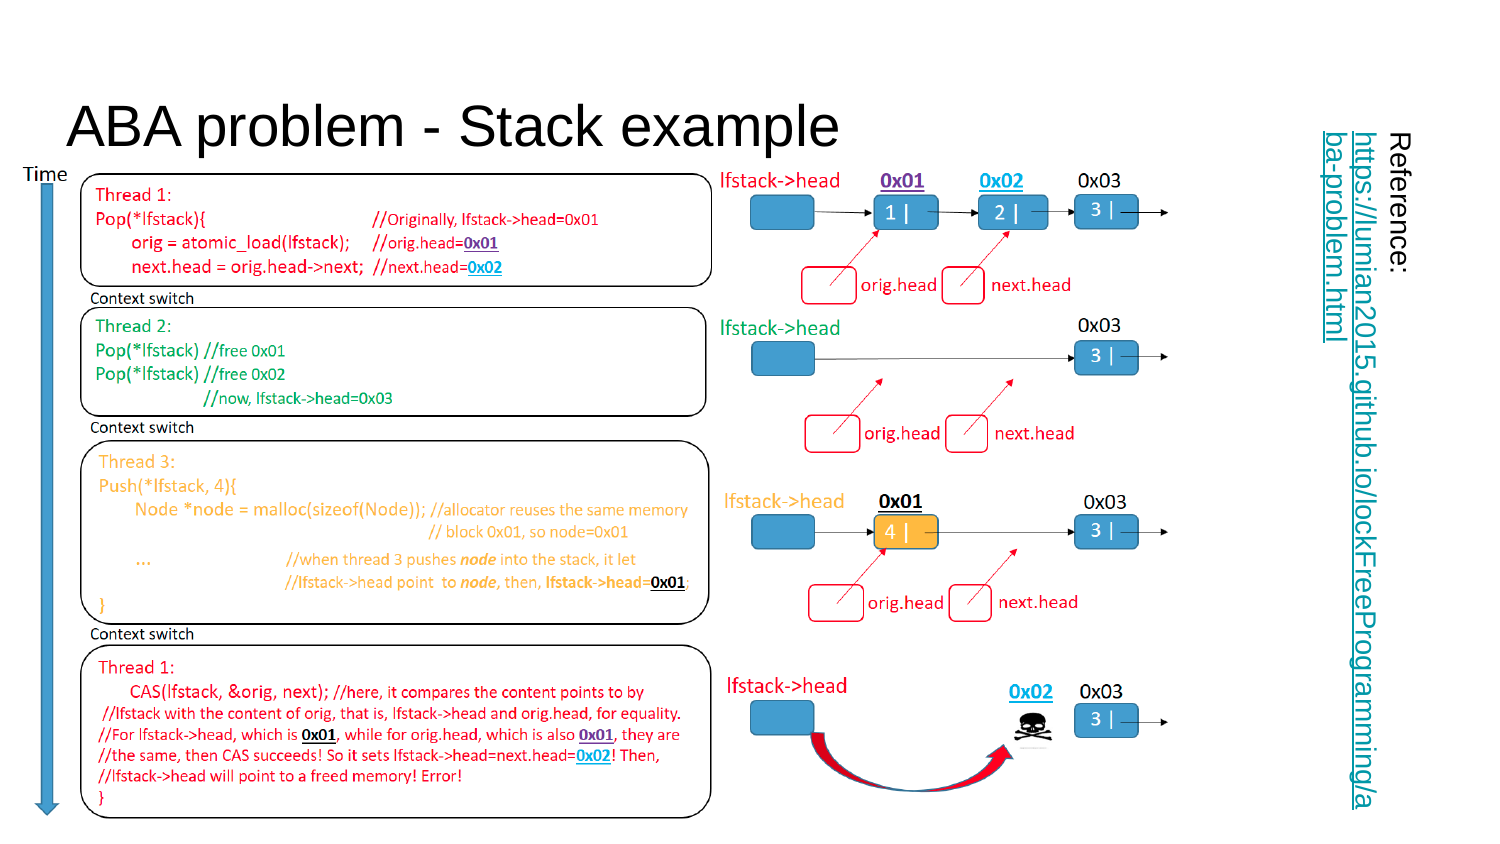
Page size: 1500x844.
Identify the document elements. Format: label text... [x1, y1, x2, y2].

text_box Reference: https://lumian2015.github.io/lockFreeProgramming/aba-problem.html [1307, 116, 1435, 828]
picture [13, 163, 1198, 828]
title ABA problem - Stack example [51, 72, 1449, 167]
